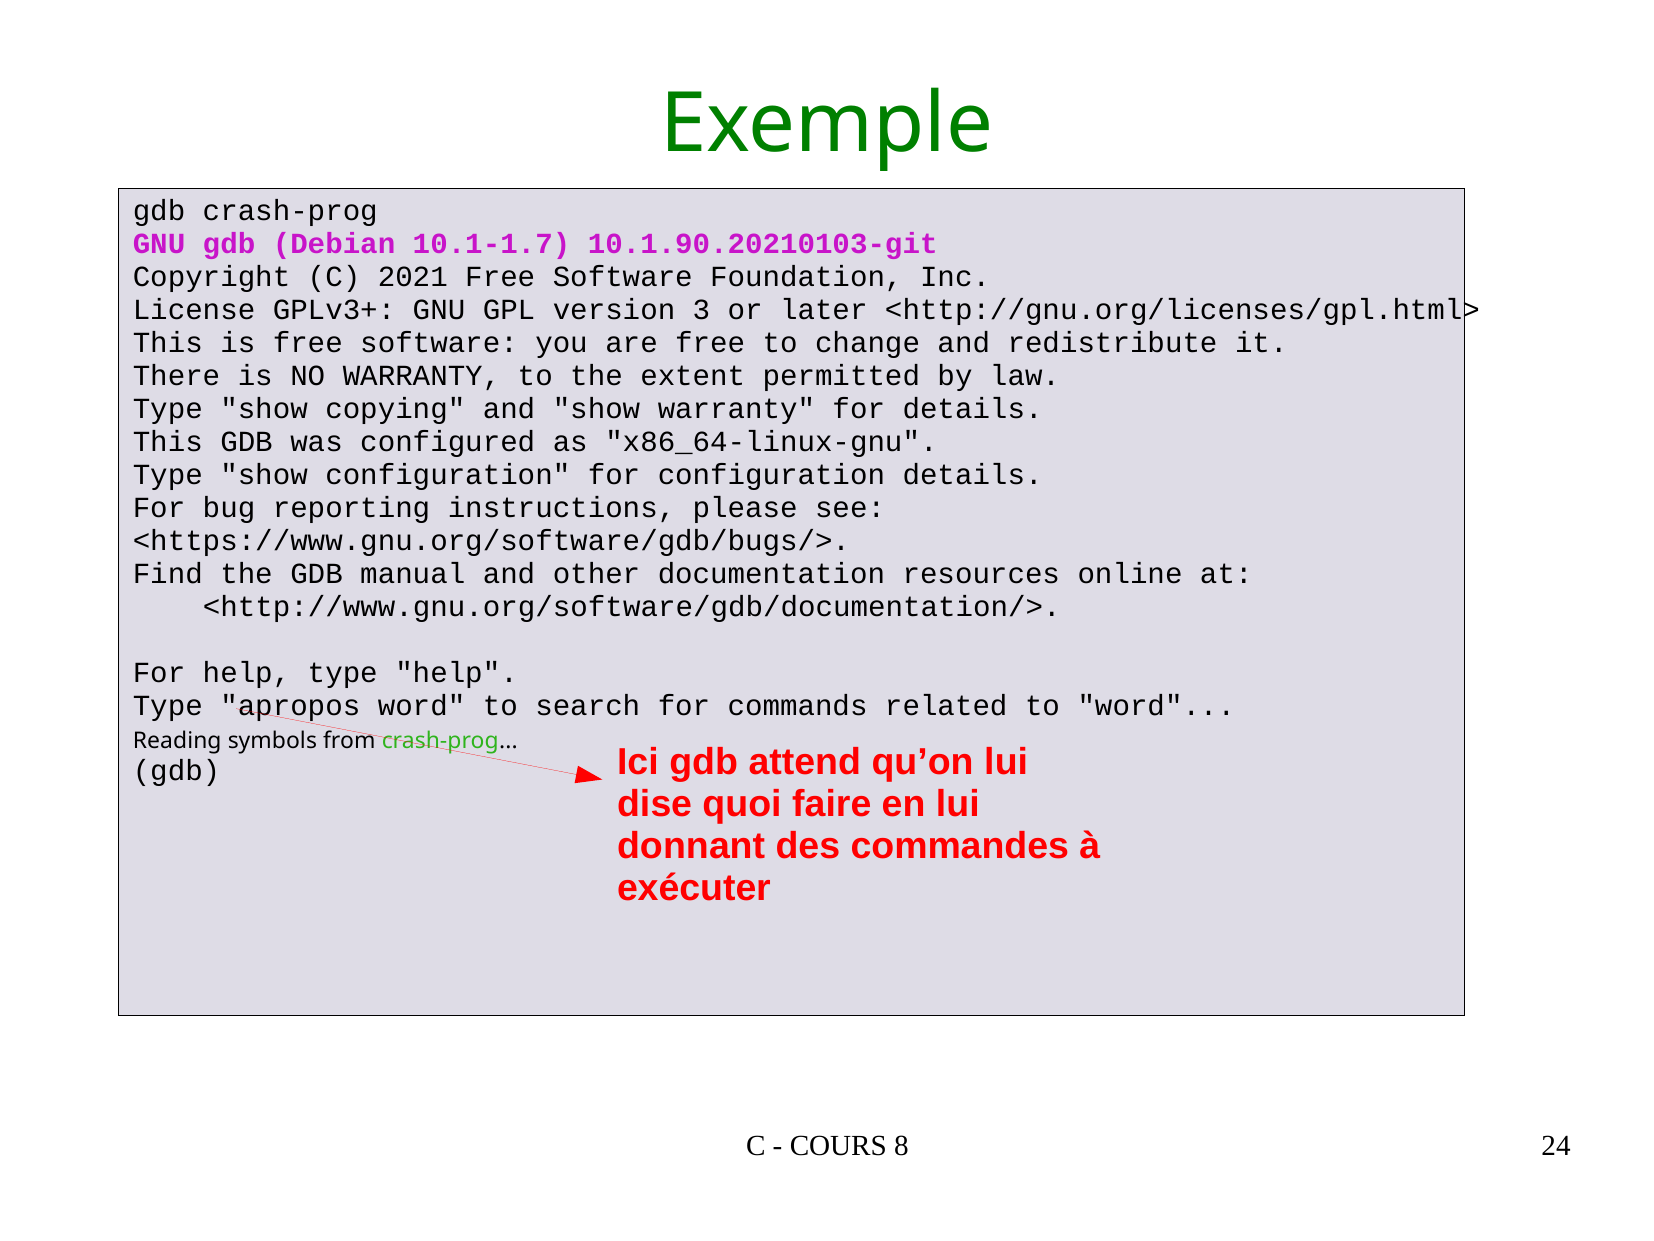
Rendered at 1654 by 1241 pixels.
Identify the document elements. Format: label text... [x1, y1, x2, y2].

text_box Ici gdb attend qu’on lui dise quoi faire en lui donnant des commandes à exécuter [602, 733, 1123, 917]
text_box gdb crash-prog GNU gdb (Debian 10.1-1.7) 10.1.90.20210103-git Copyright (C) 2021 Free Software Foundation, Inc. License GPLv3+: GNU GPL version 3 or later <http://gnu.org/licenses/gpl.html> This is free software: you are free to change and redistribute it. There is NO WARRANTY, to the extent permitted by law. Type "show copying" and "show warranty" for details. This GDB was configured as "x86_64-linux-gnu". Type "show configuration" for configuration details. For bug reporting instructions, please see: <https://www.gnu.org/software/gdb/bugs/>. Find the GDB manual and other documentation resources online at: <http://www.gnu.org/software/gdb/documentation/>. For help, type "help". Type "apropos word" to search for commands related to "word"... Reading symbols from crash-prog... (gdb) [118, 188, 1465, 1016]
title Exemple [82, 49, 1571, 189]
